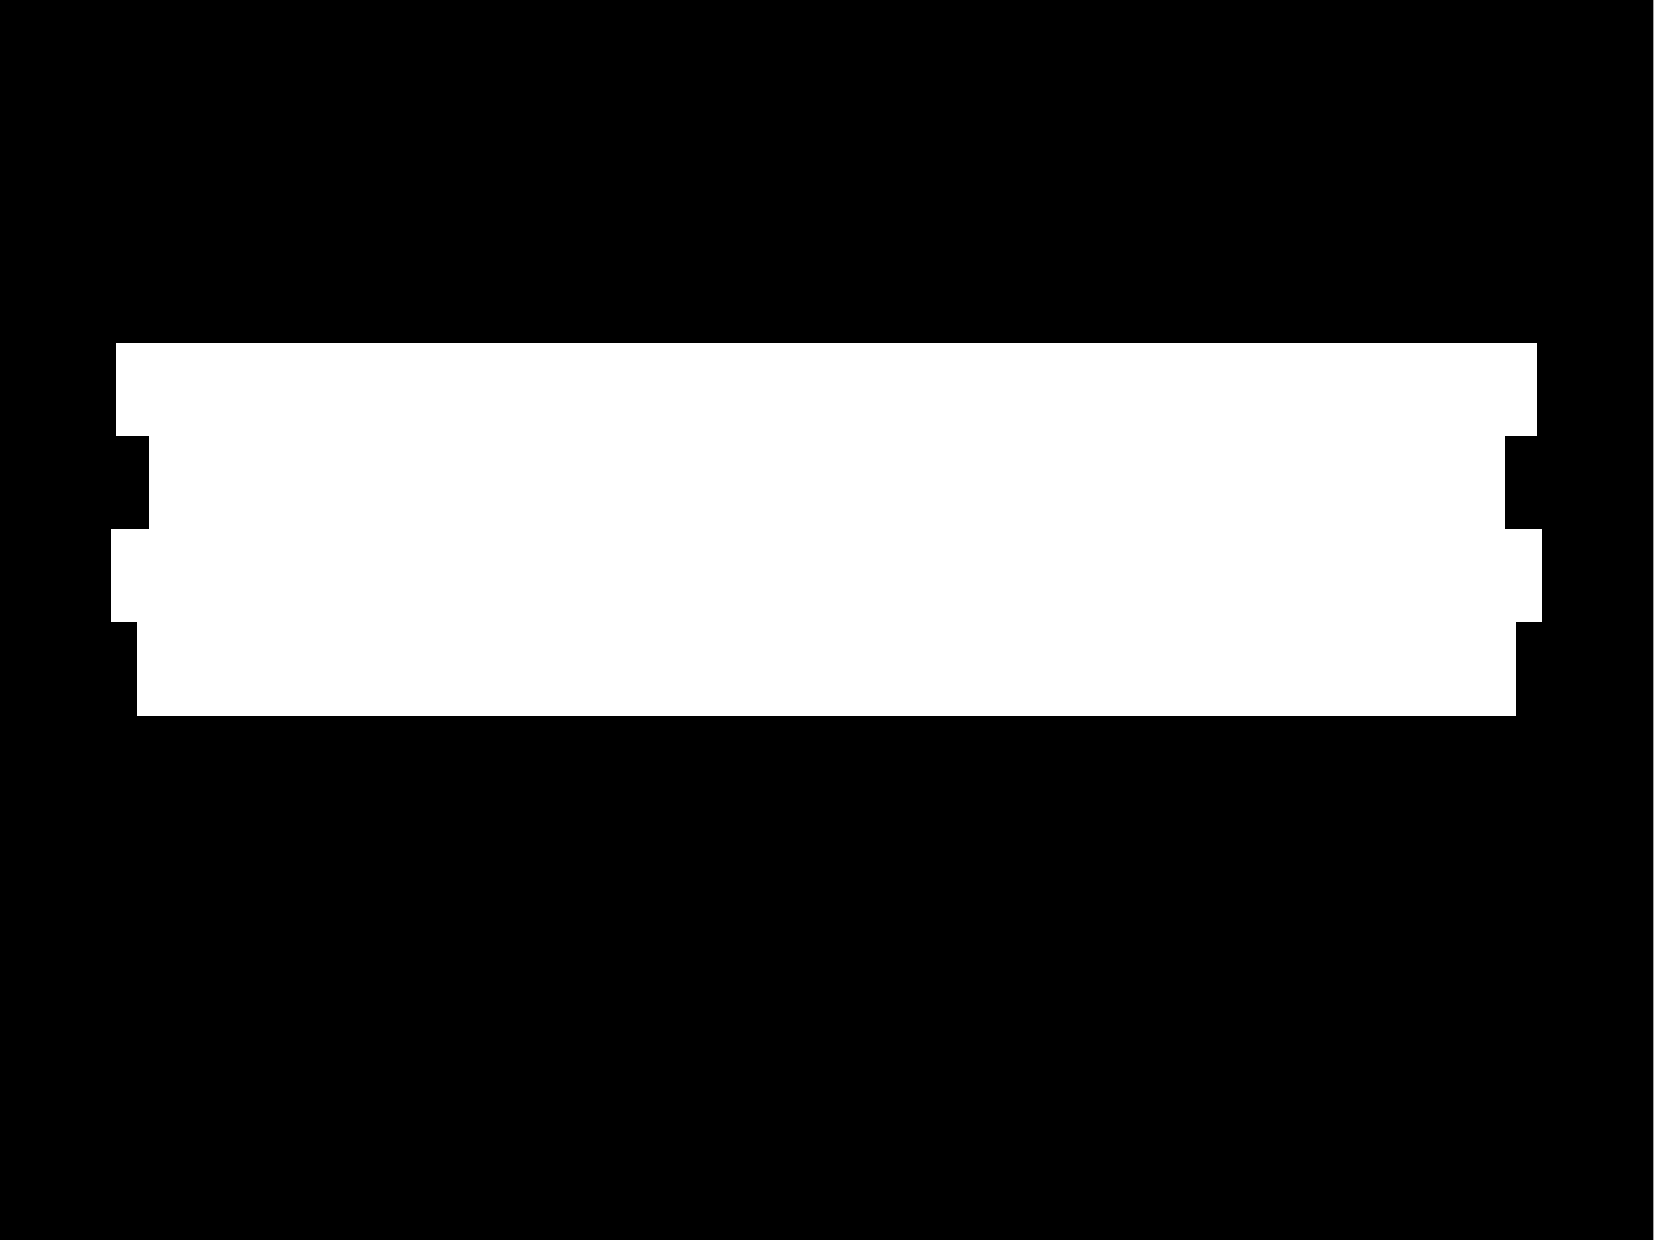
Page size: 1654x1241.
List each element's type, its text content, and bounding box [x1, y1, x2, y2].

subtitle Voz do que clama em meio ao deserto Prepara o caminho do meu Salvador Grita nas praça, nas ruas, nos campos Prepara o caminho do meu Salvador [82, 49, 1571, 1010]
